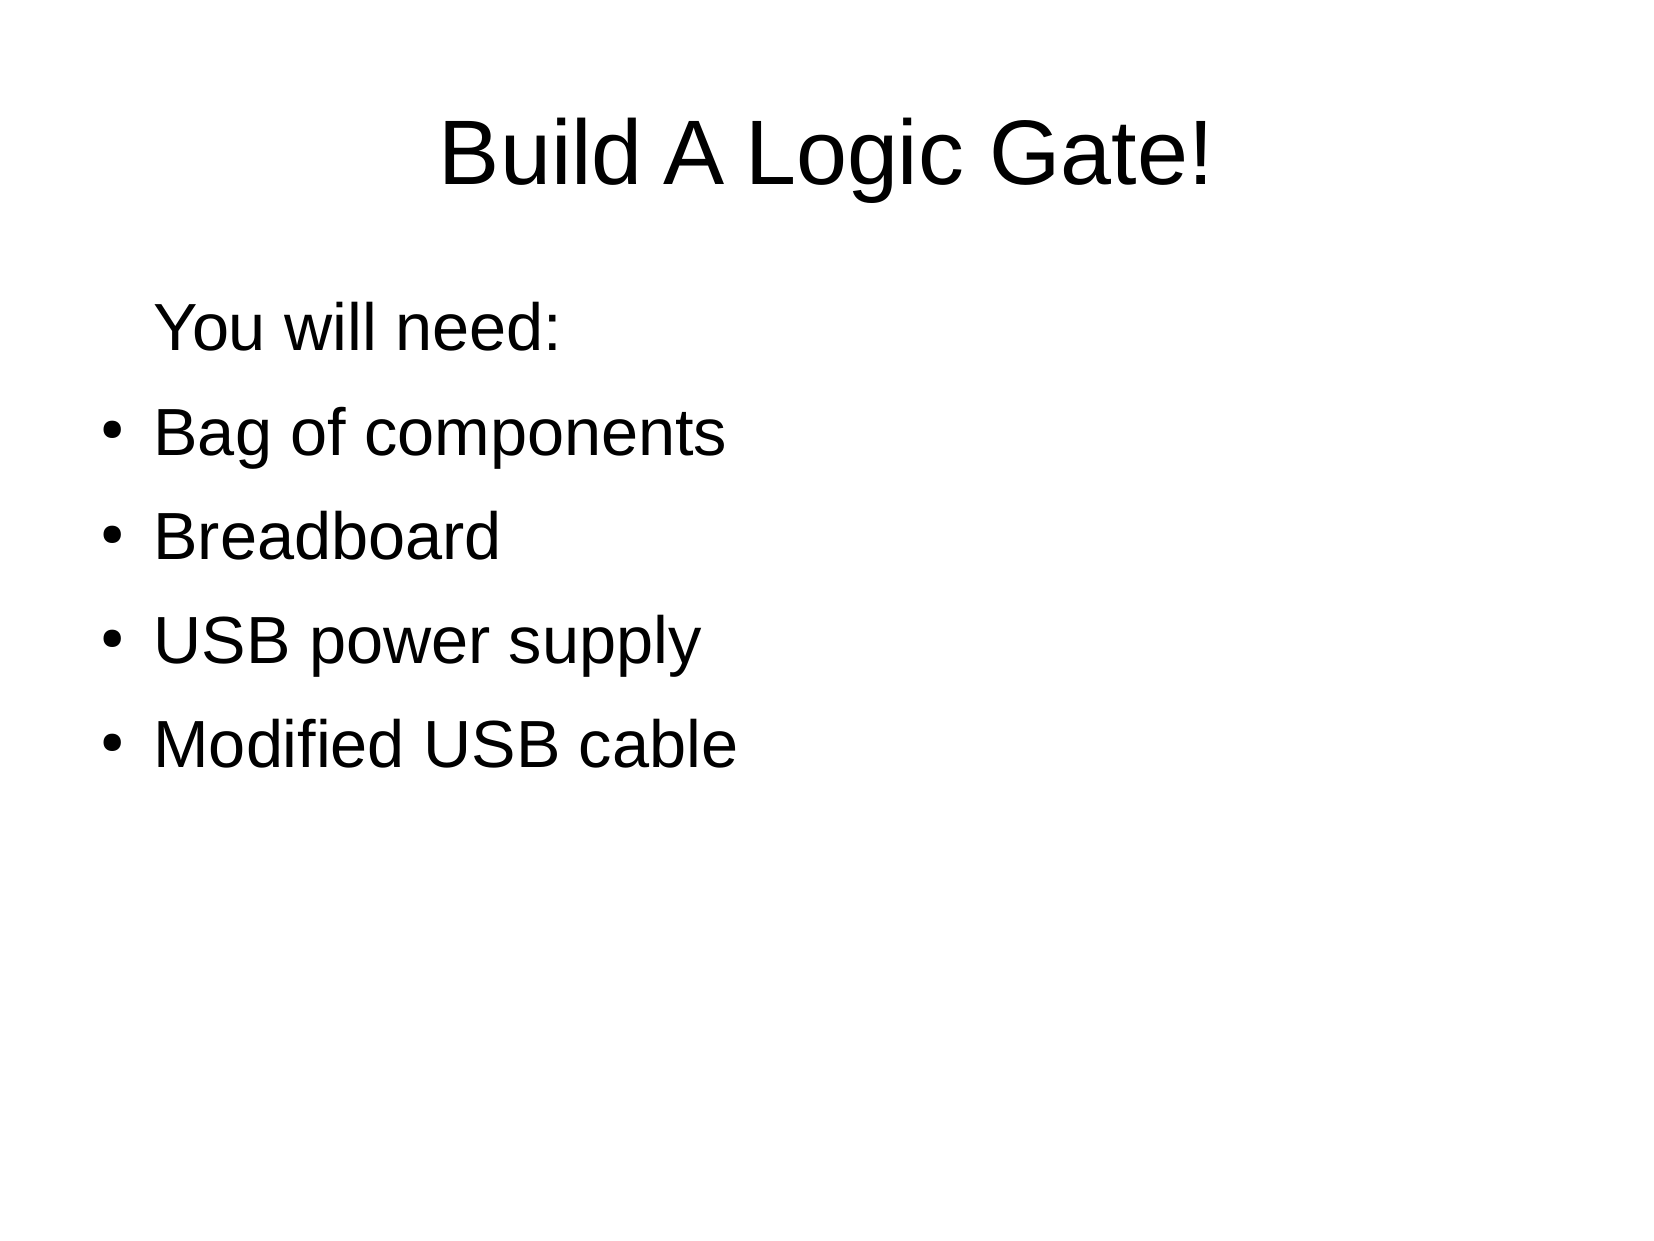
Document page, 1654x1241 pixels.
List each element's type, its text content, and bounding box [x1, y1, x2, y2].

title Build A Logic Gate! [82, 49, 1571, 257]
list You will need: Bag of components Breadboard USB power supply Modified USB cable [82, 290, 1538, 1010]
